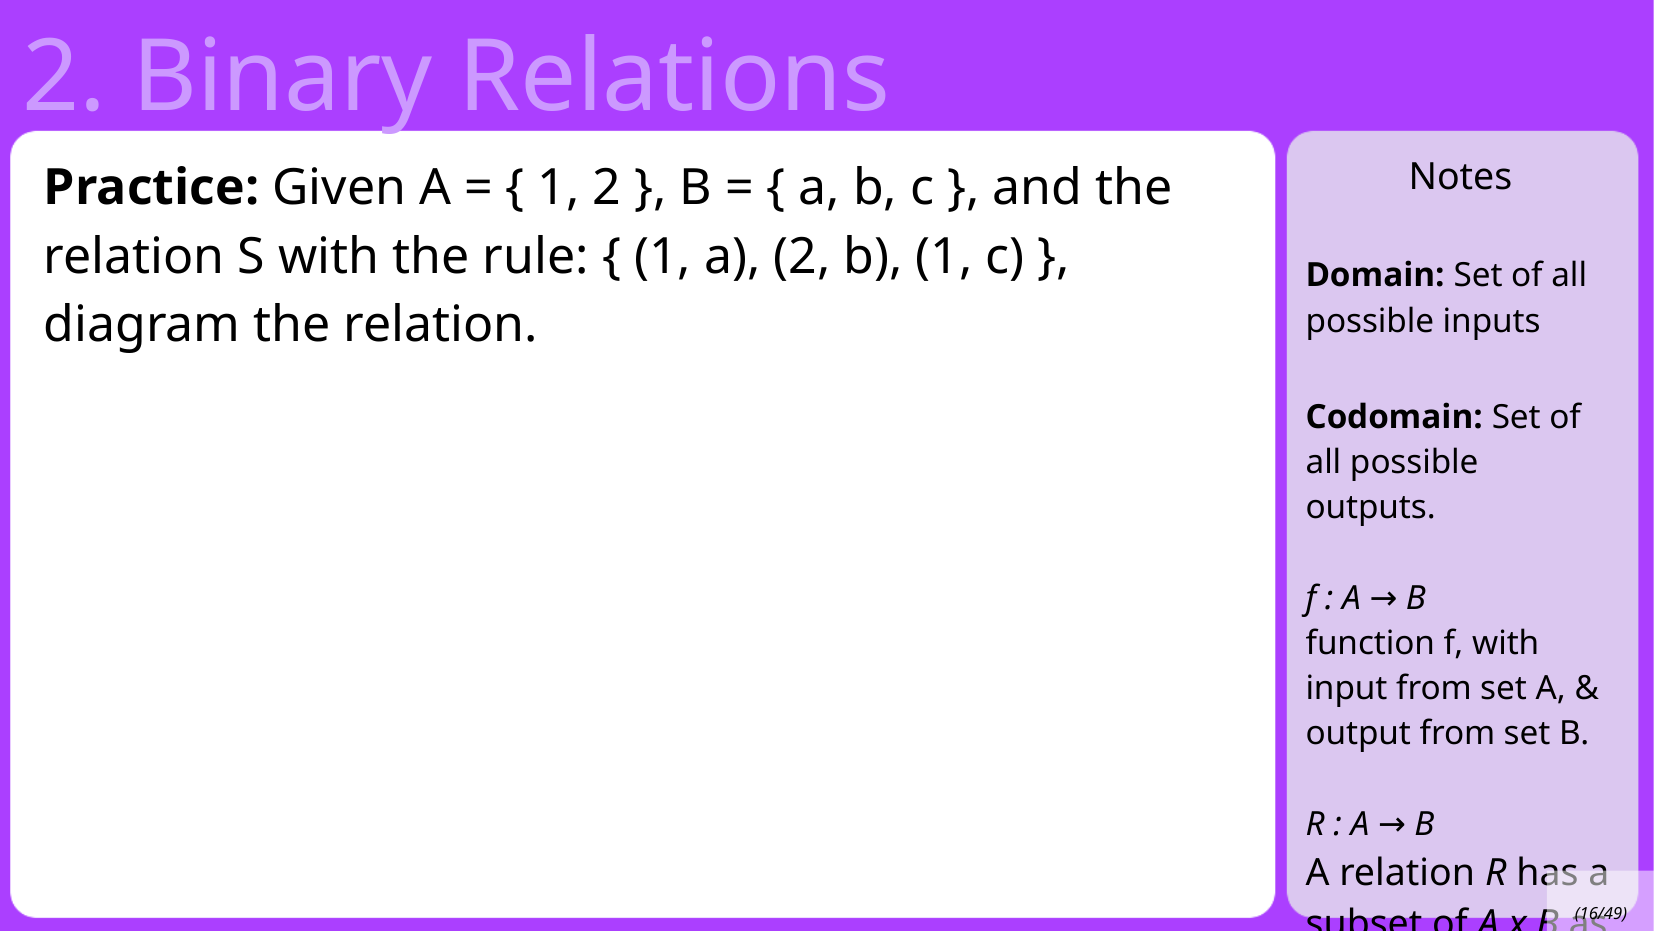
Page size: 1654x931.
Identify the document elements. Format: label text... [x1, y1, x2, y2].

picture [1393, 918, 1403, 924]
picture [1485, 913, 1492, 925]
picture [0, 0, 1654, 931]
picture [1352, 918, 1364, 931]
title 2. Binary Relations [22, 13, 1511, 130]
text_box Notes Domain: Set of all possible inputs Codomain: Set of all possible outputs. f : A → B function f, with input from set A, & output from set B. R : A → B A relation R has a subset of A x B as its rule. [1290, 141, 1631, 819]
text_box (<number>/49) [1546, 877, 1654, 931]
picture [1437, 918, 1449, 931]
text_box Practice: Given A = { 1, 2 }, B = { a, b, c }, and the relation S with the rule: { (1, a), (2, b), (1, c) }, diagram the relation. [43, 151, 1261, 355]
